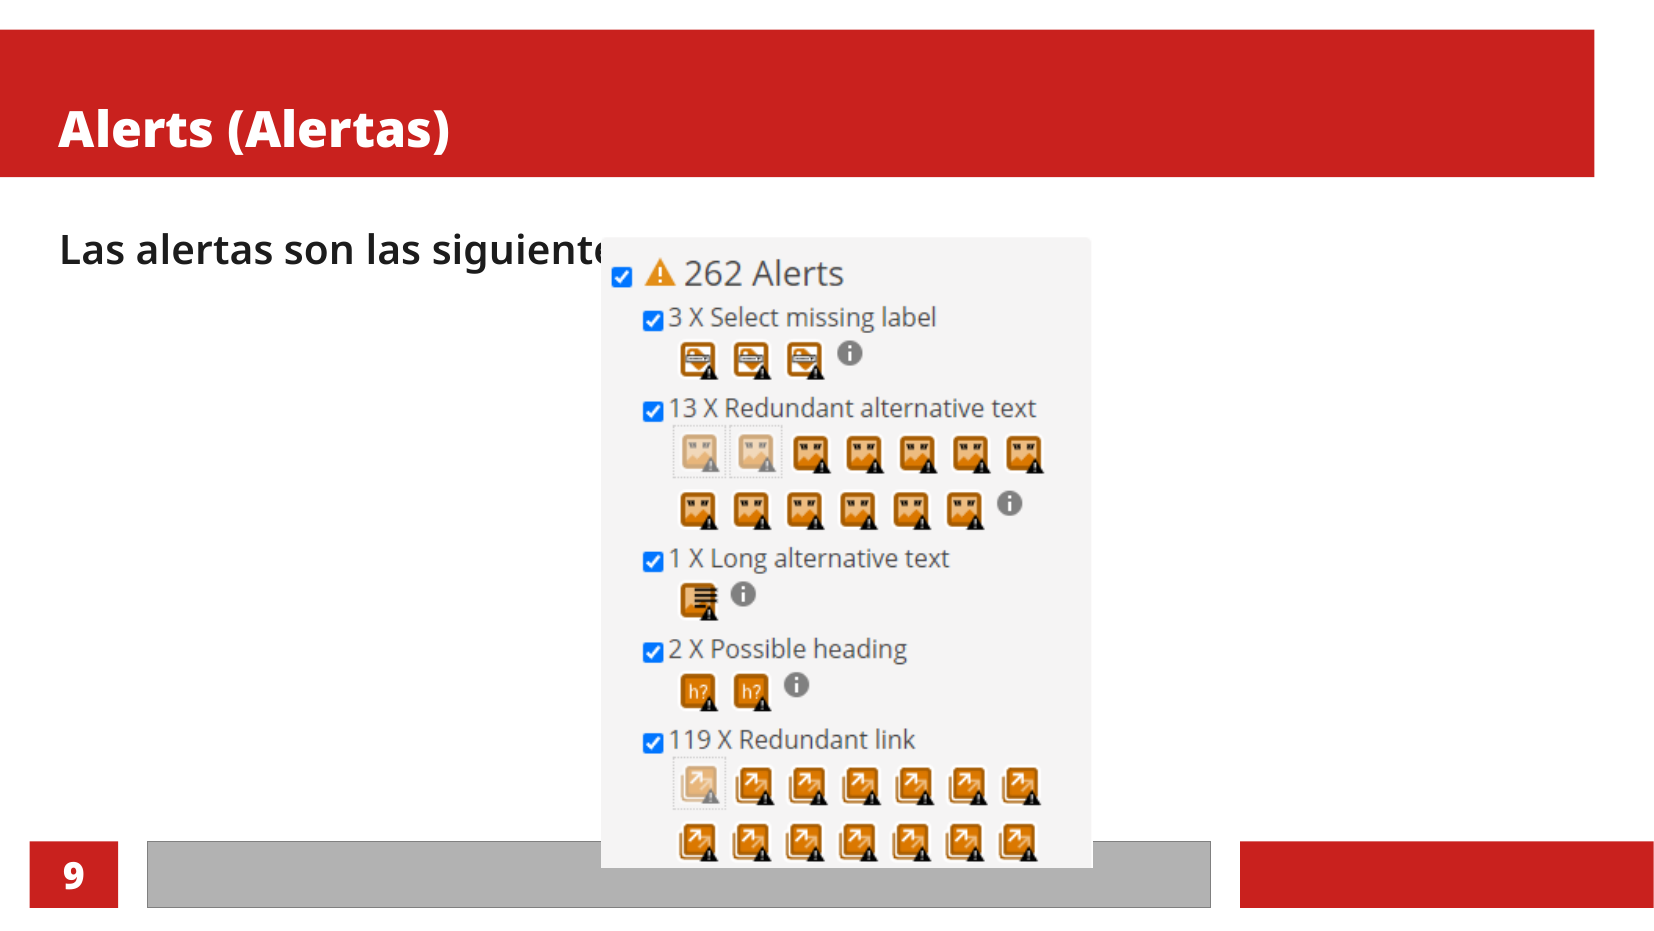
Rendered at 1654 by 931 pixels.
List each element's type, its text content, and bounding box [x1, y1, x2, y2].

picture [601, 236, 1093, 868]
title Alerts (Alertas) [59, 44, 1595, 163]
list Las alertas son las siguientes: [59, 221, 1565, 798]
